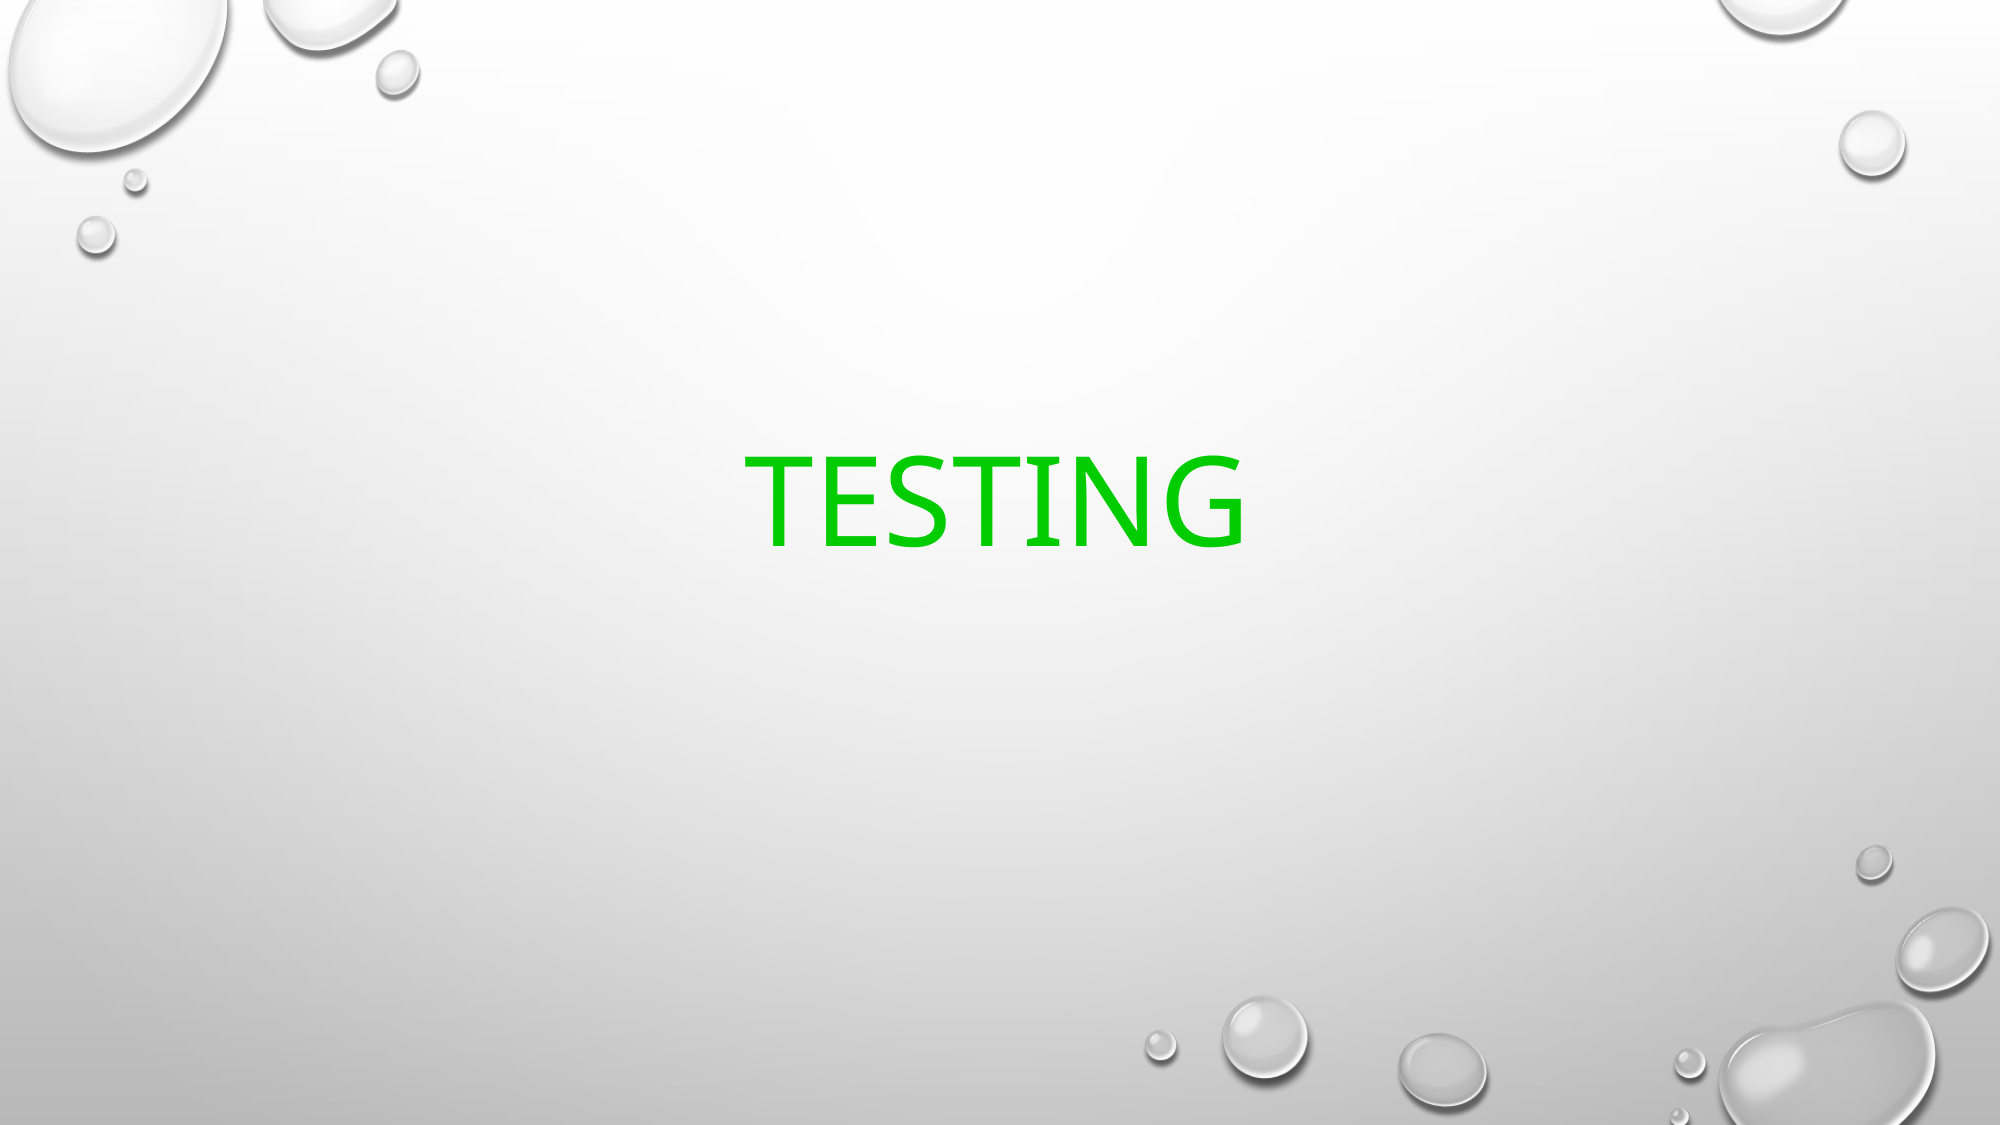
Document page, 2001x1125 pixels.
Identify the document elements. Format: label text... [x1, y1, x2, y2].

title TEsting [147, 375, 1848, 638]
